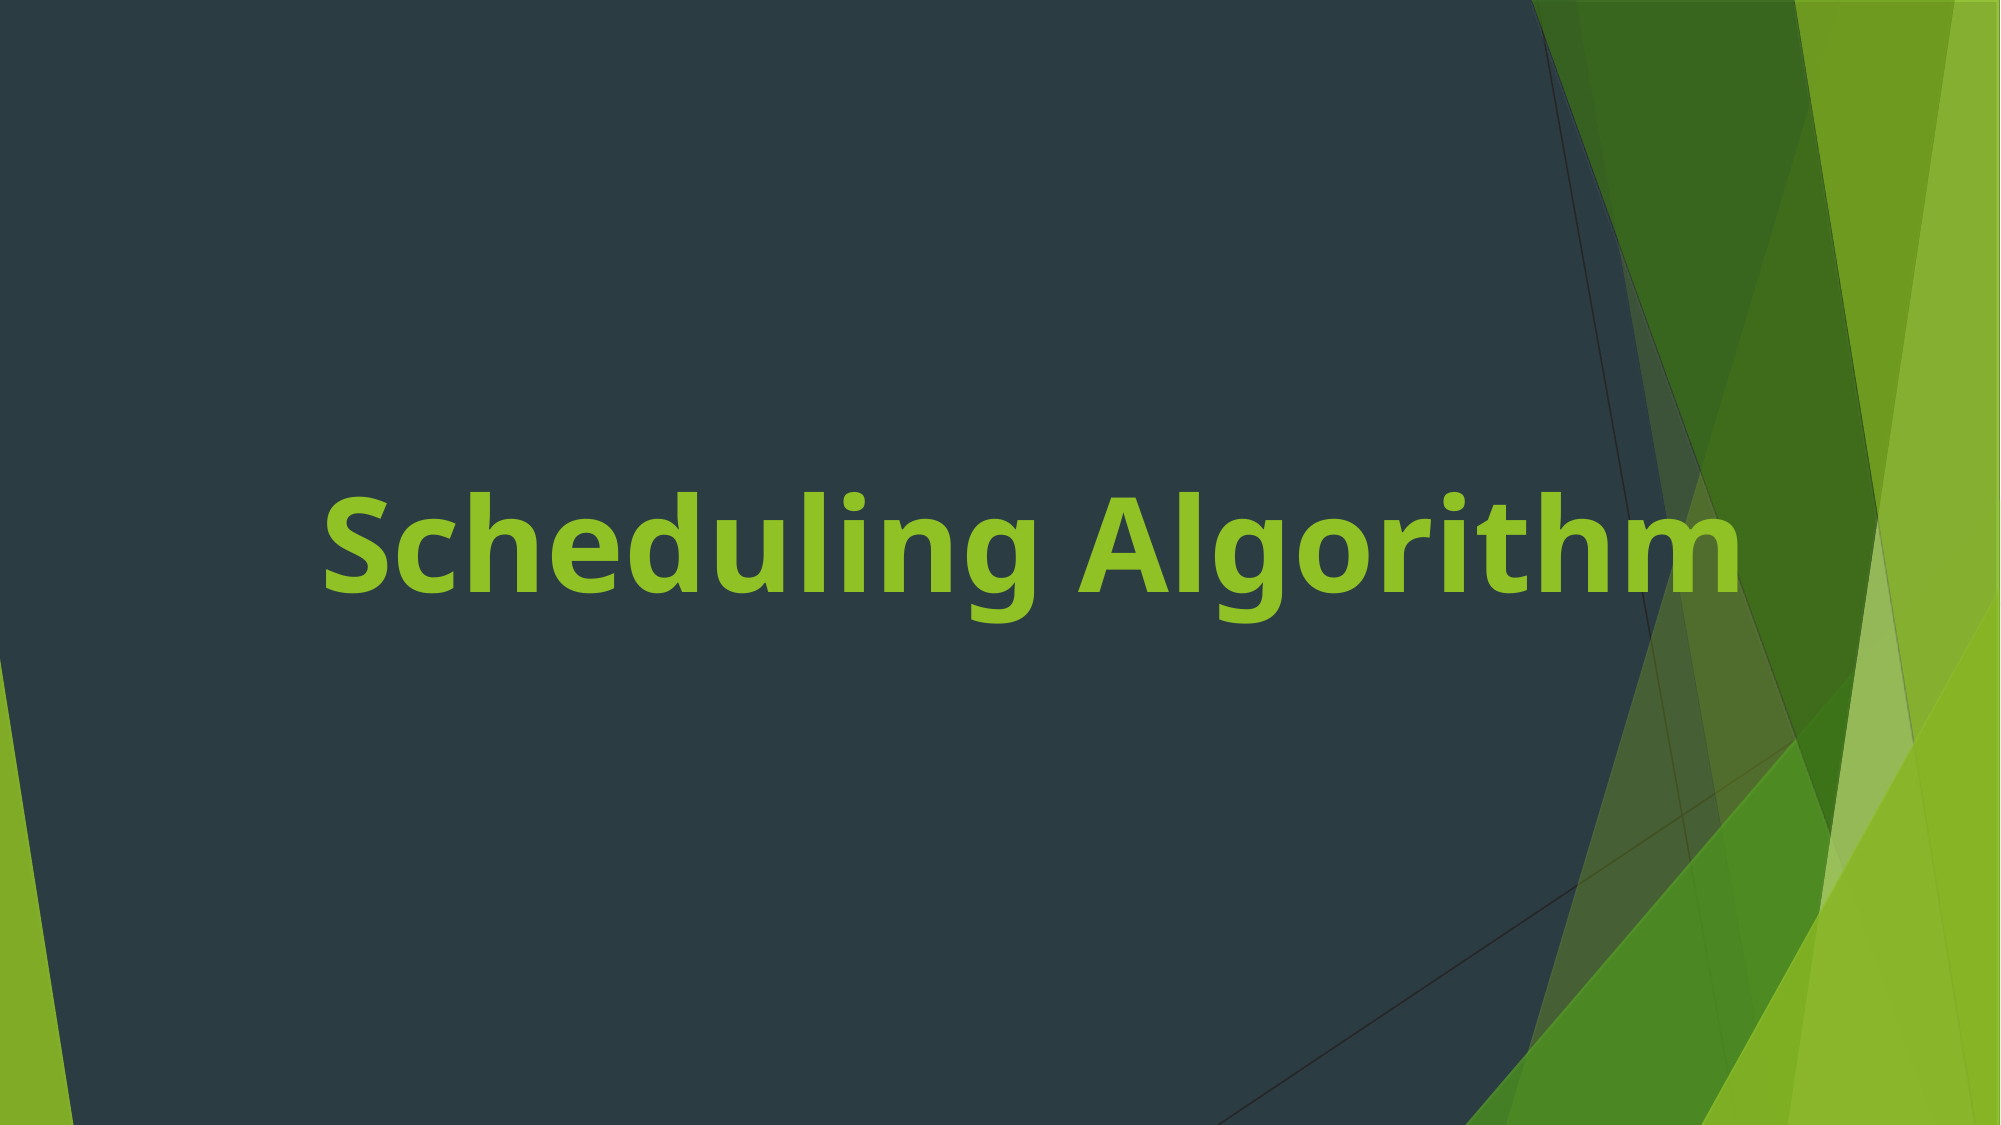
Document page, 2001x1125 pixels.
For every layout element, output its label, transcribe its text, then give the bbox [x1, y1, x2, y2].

title Scheduling Algorithm [304, 453, 1766, 672]
